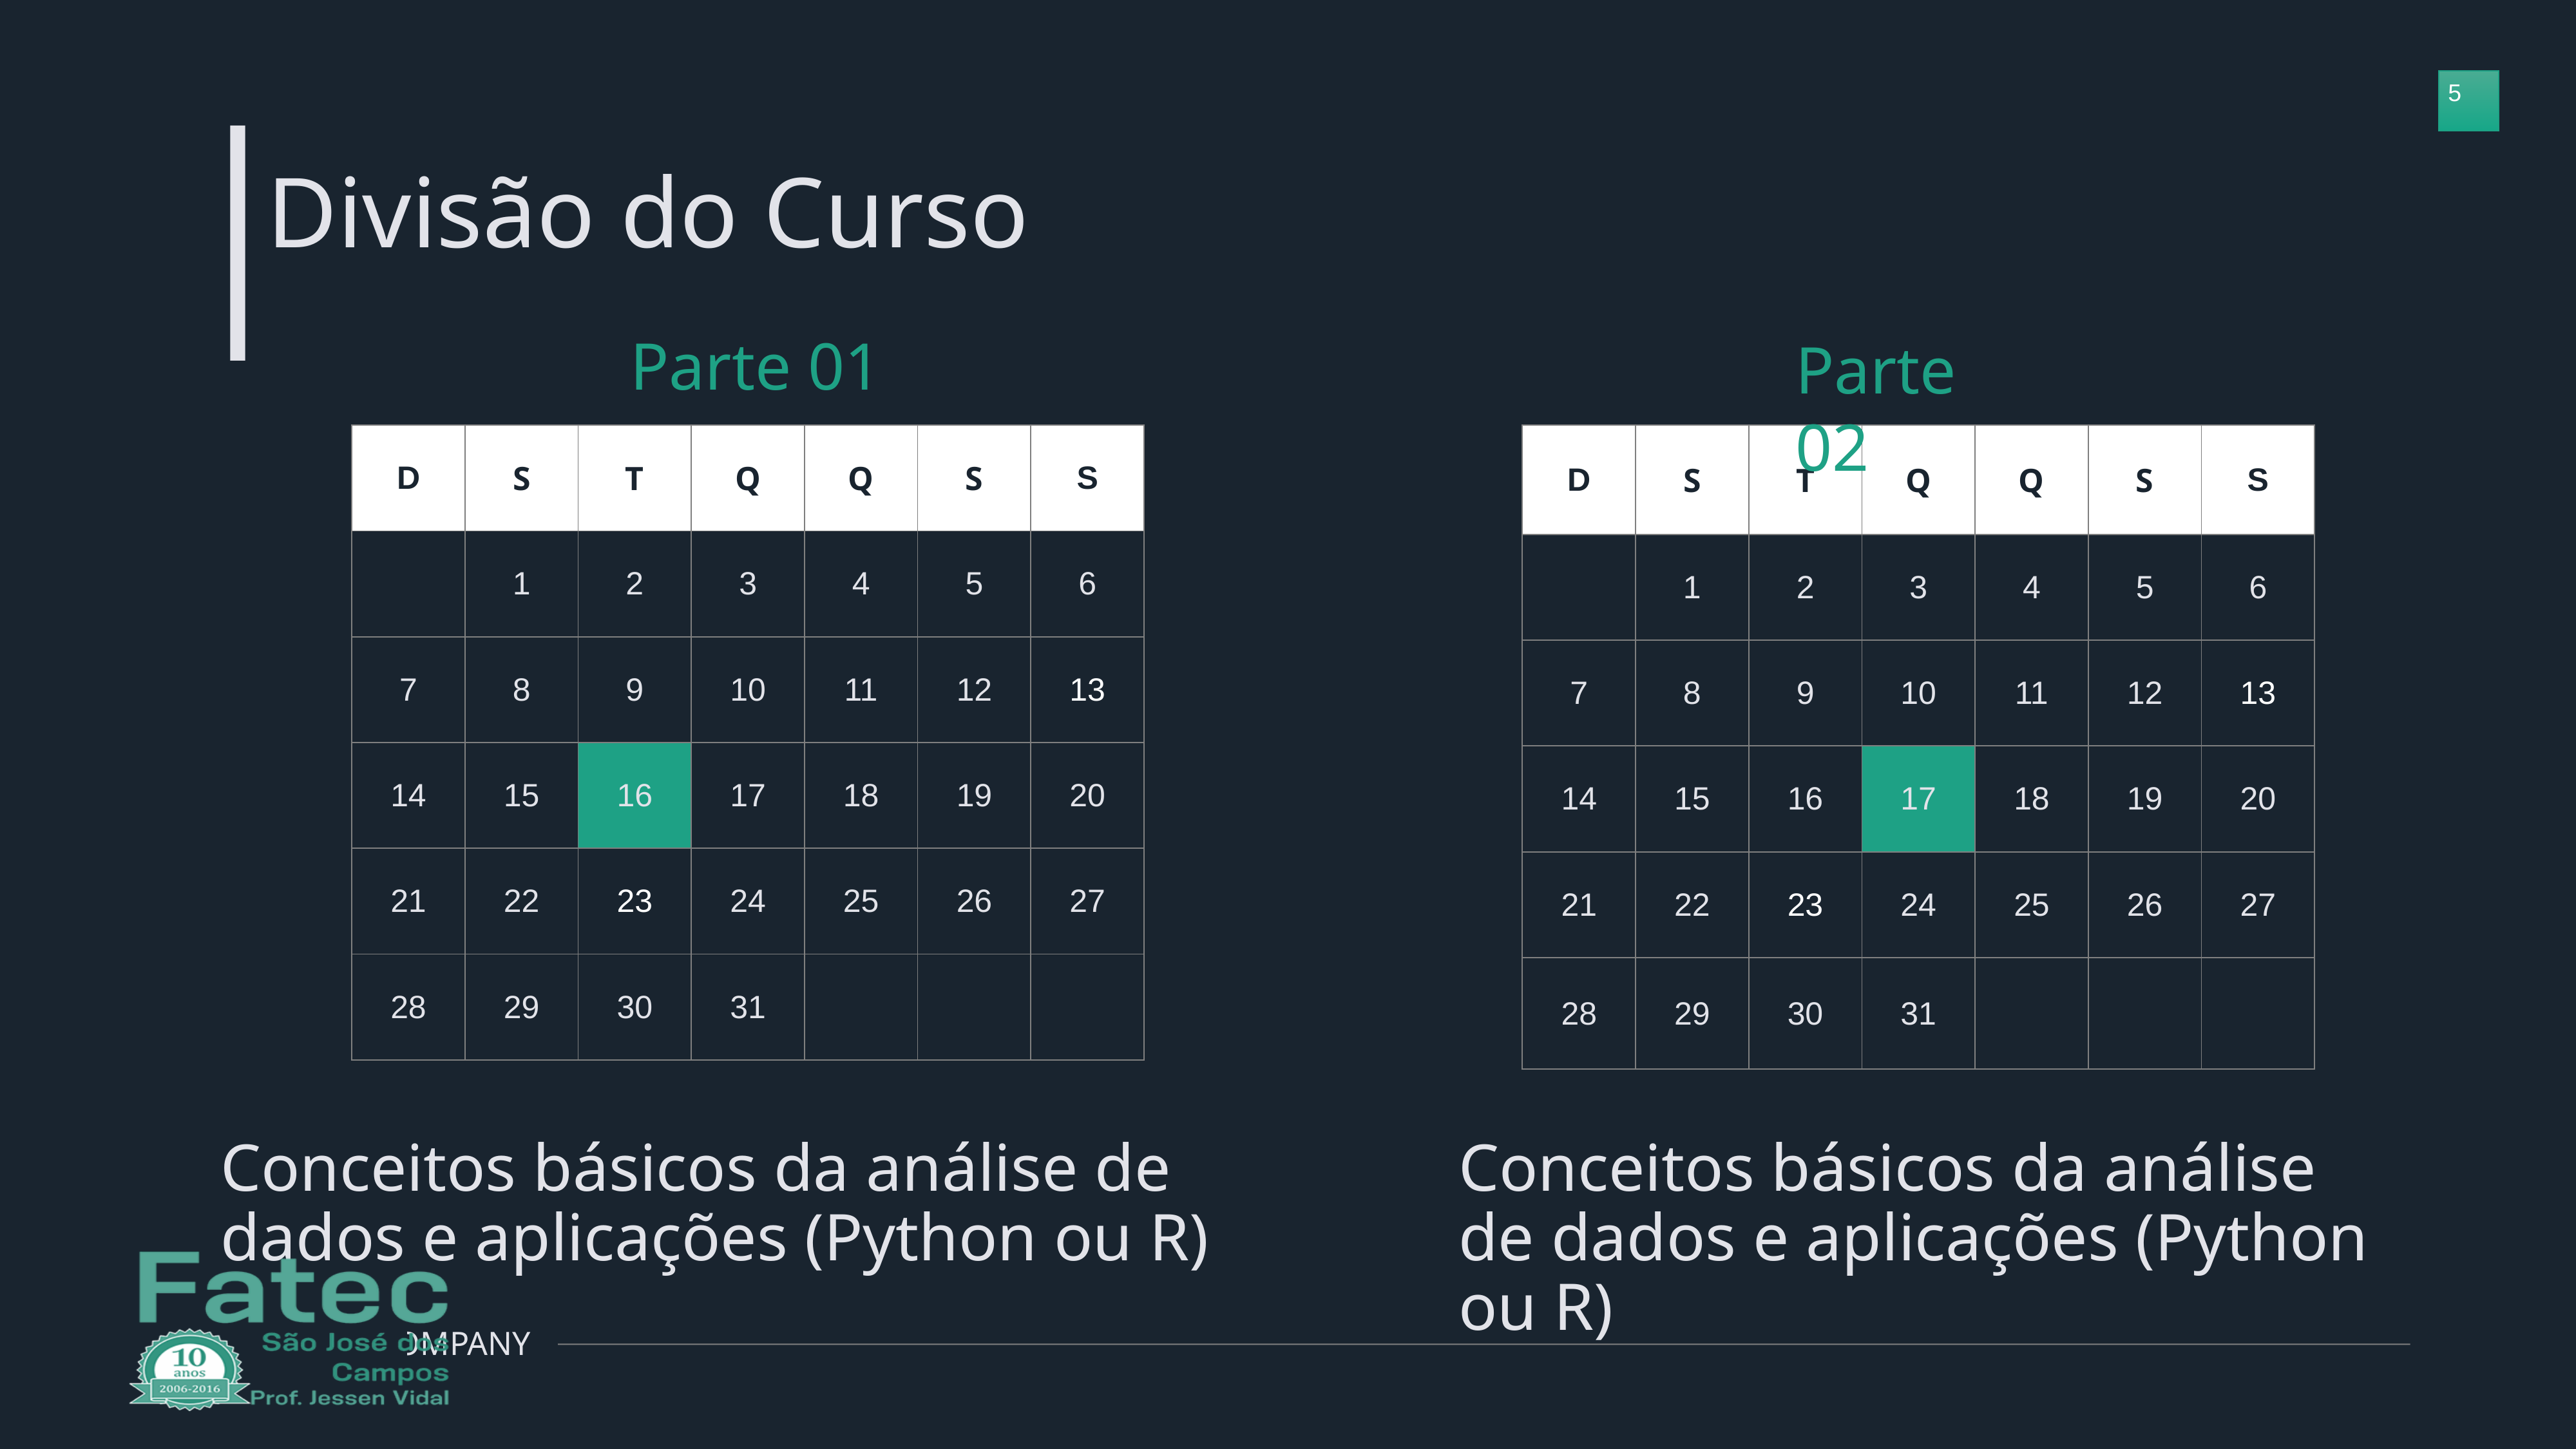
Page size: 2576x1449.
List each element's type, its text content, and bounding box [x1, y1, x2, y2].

text_box Divisão do Curso [257, 168, 1183, 272]
table_cell 28 [352, 954, 464, 1059]
table_cell [918, 954, 1030, 1059]
table_cell 14 [1523, 746, 1635, 851]
table_cell 5 [2089, 535, 2201, 639]
table_cell 1 [1636, 535, 1748, 639]
table_header S [2089, 426, 2201, 534]
table_cell 4 [1976, 535, 2088, 639]
table_cell [1523, 535, 1635, 639]
text_box Conceitos básicos da análise de dados e aplicações (Python ou R) [1439, 1126, 2398, 1449]
table_cell 31 [692, 954, 804, 1059]
table_cell 3 [1862, 535, 1974, 639]
table_cell 1 [466, 531, 578, 636]
table_cell [805, 954, 917, 1059]
table_cell [352, 531, 464, 636]
table_cell 16 [1750, 746, 1862, 851]
table_cell 25 [1976, 853, 2088, 957]
table_cell 20 [2202, 746, 2314, 851]
table_cell [2089, 958, 2201, 1068]
table_cell 23 [578, 849, 691, 954]
table_cell 29 [1636, 958, 1748, 1068]
table_cell 22 [1636, 853, 1748, 957]
table_header S [466, 426, 578, 531]
table_header T [1842, 445, 1862, 466]
text_box Parte 01 [620, 321, 1028, 409]
table_cell 12 [918, 638, 1030, 742]
table_cell 17 [1862, 746, 1974, 851]
table_cell 29 [466, 954, 578, 1059]
table_cell 7 [1523, 641, 1635, 745]
table_cell 26 [918, 849, 1030, 954]
table_cell 6 [2202, 535, 2314, 639]
table_cell 19 [918, 743, 1030, 848]
table_header T [1804, 429, 1823, 466]
table_header S [2202, 426, 2314, 534]
table_cell [2202, 958, 2314, 1068]
text_box [230, 125, 245, 361]
table_cell 26 [2089, 853, 2201, 957]
table_header S [1031, 426, 1143, 531]
table_cell 2 [1750, 535, 1862, 639]
table_cell 10 [1862, 641, 1974, 745]
table_cell 15 [1636, 746, 1748, 851]
table_cell 30 [578, 954, 691, 1059]
table_cell 17 [692, 743, 804, 848]
table_cell 5 [918, 531, 1030, 636]
table_cell 6 [1031, 531, 1143, 636]
table_cell 15 [466, 743, 578, 848]
table_cell 14 [352, 743, 464, 848]
table_cell 27 [2202, 853, 2314, 957]
text_box Parte 02 [1786, 325, 2052, 413]
table_header T [578, 426, 691, 531]
table_cell 31 [1862, 958, 1974, 1068]
table_cell 21 [352, 849, 464, 954]
table_cell 22 [466, 849, 578, 954]
table_cell 20 [1031, 743, 1143, 848]
table_cell 24 [692, 849, 804, 954]
table_cell 13 [2202, 641, 2314, 745]
table_cell 2 [578, 531, 691, 636]
table_header Q [805, 426, 917, 531]
table_cell 18 [805, 743, 917, 848]
table_cell 11 [1976, 641, 2088, 745]
table_cell [1976, 958, 2088, 1068]
table_cell 24 [1862, 853, 1974, 957]
table_cell 4 [805, 531, 917, 636]
table_header Q [1862, 426, 1974, 534]
table_cell 25 [805, 849, 917, 954]
table_cell 8 [466, 638, 578, 742]
table_cell 3 [692, 531, 804, 636]
table_header D [1523, 426, 1635, 534]
table_cell 7 [352, 638, 464, 742]
table_cell 13 [1031, 638, 1143, 742]
table_cell 23 [1750, 853, 1862, 957]
table_cell [1031, 954, 1143, 1059]
table_header Q [1976, 426, 2088, 534]
table_cell 27 [1031, 849, 1143, 954]
table_cell 9 [1750, 641, 1862, 745]
table_cell 10 [692, 638, 804, 742]
table_cell 18 [1976, 746, 2088, 851]
table_cell 9 [578, 638, 691, 742]
table_cell 28 [1523, 958, 1635, 1068]
table_cell 30 [1750, 958, 1862, 1068]
table_cell 21 [1523, 853, 1635, 957]
table_cell 19 [2089, 746, 2201, 851]
table_header D [352, 426, 464, 531]
table_cell 12 [2089, 641, 2201, 745]
text_box Conceitos básicos da análise de dados e aplicações (Python ou R) [201, 1126, 1239, 1449]
table_cell 11 [805, 638, 917, 742]
table_header Q [692, 426, 804, 531]
picture [68, 1250, 510, 1413]
table_header S [918, 426, 1030, 531]
table_cell 8 [1636, 641, 1748, 745]
table_cell 16 [578, 743, 691, 848]
table_header S [1636, 426, 1748, 534]
table_header T [1750, 426, 1862, 534]
